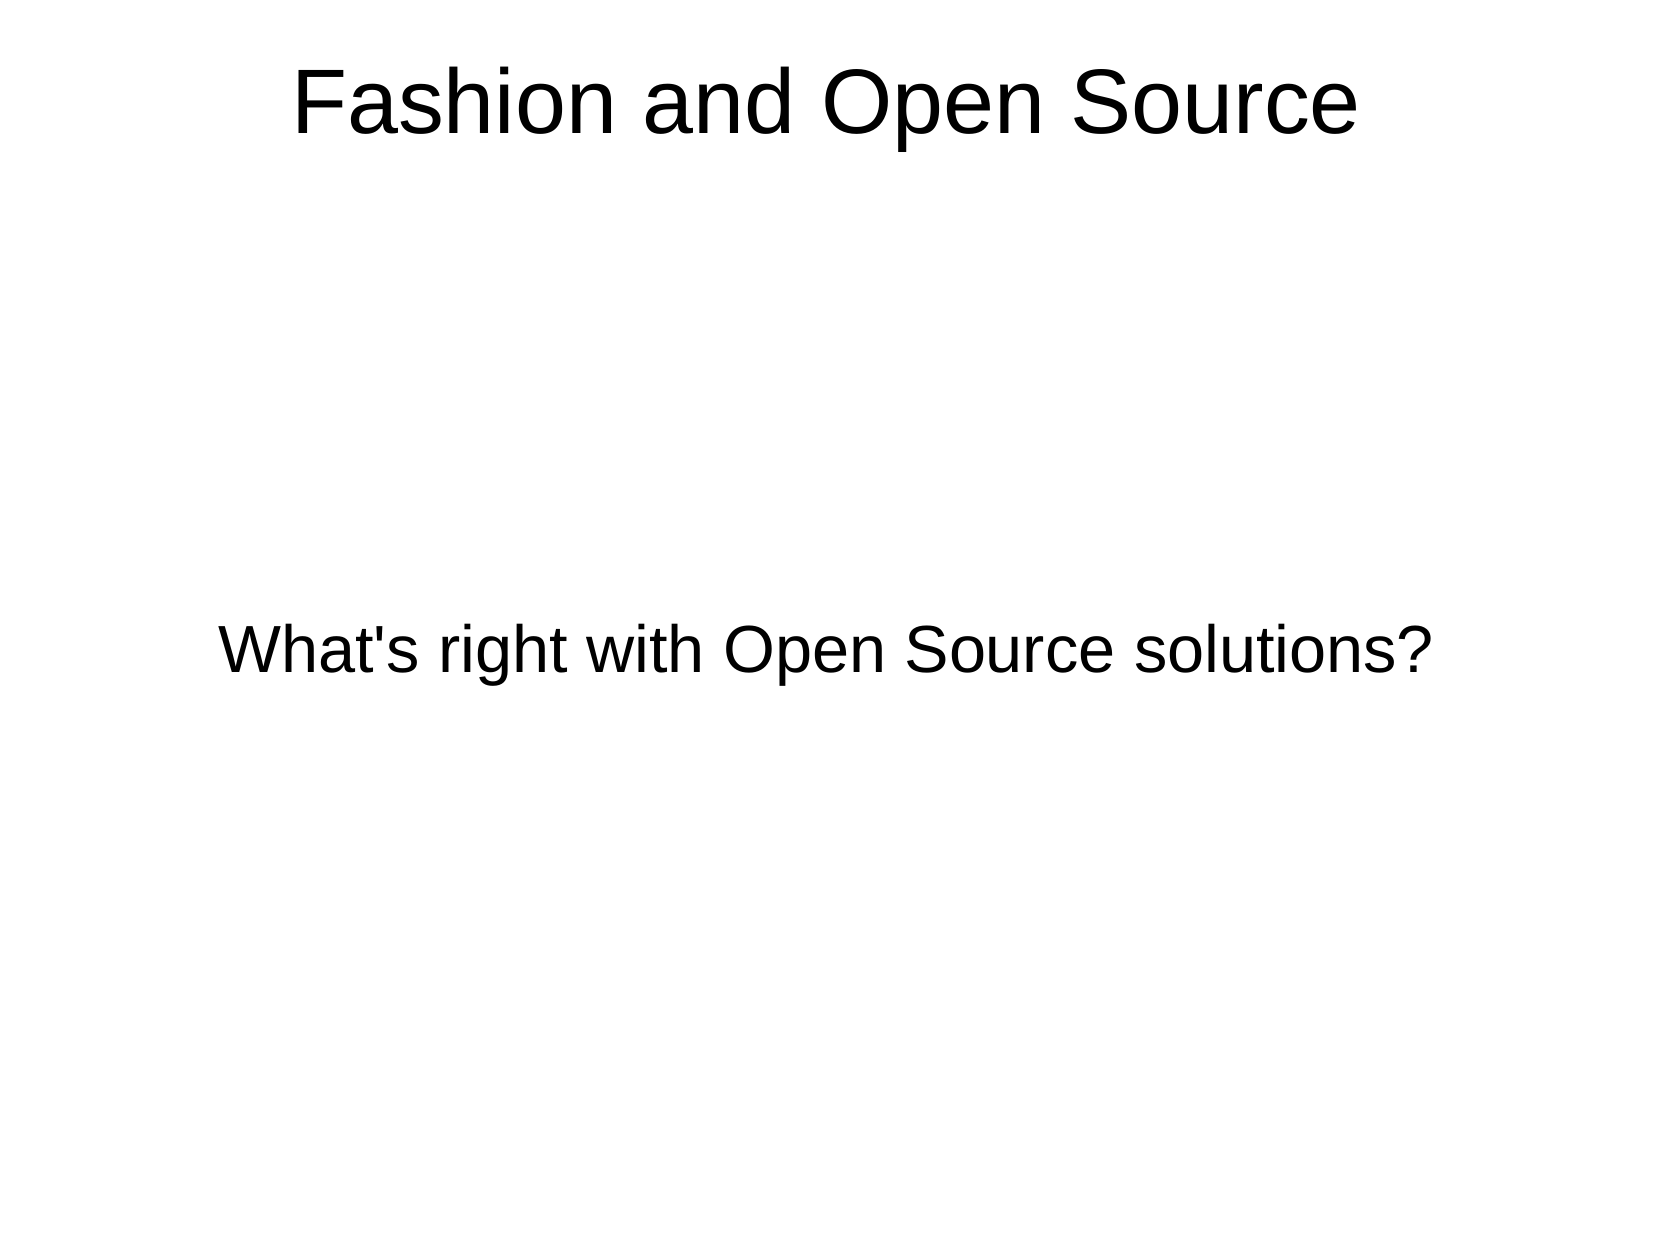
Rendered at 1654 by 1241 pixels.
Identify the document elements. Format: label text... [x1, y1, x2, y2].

subtitle What's right with Open Source solutions? [82, 290, 1571, 1010]
title Fashion and Open Source [82, 49, 1571, 257]
